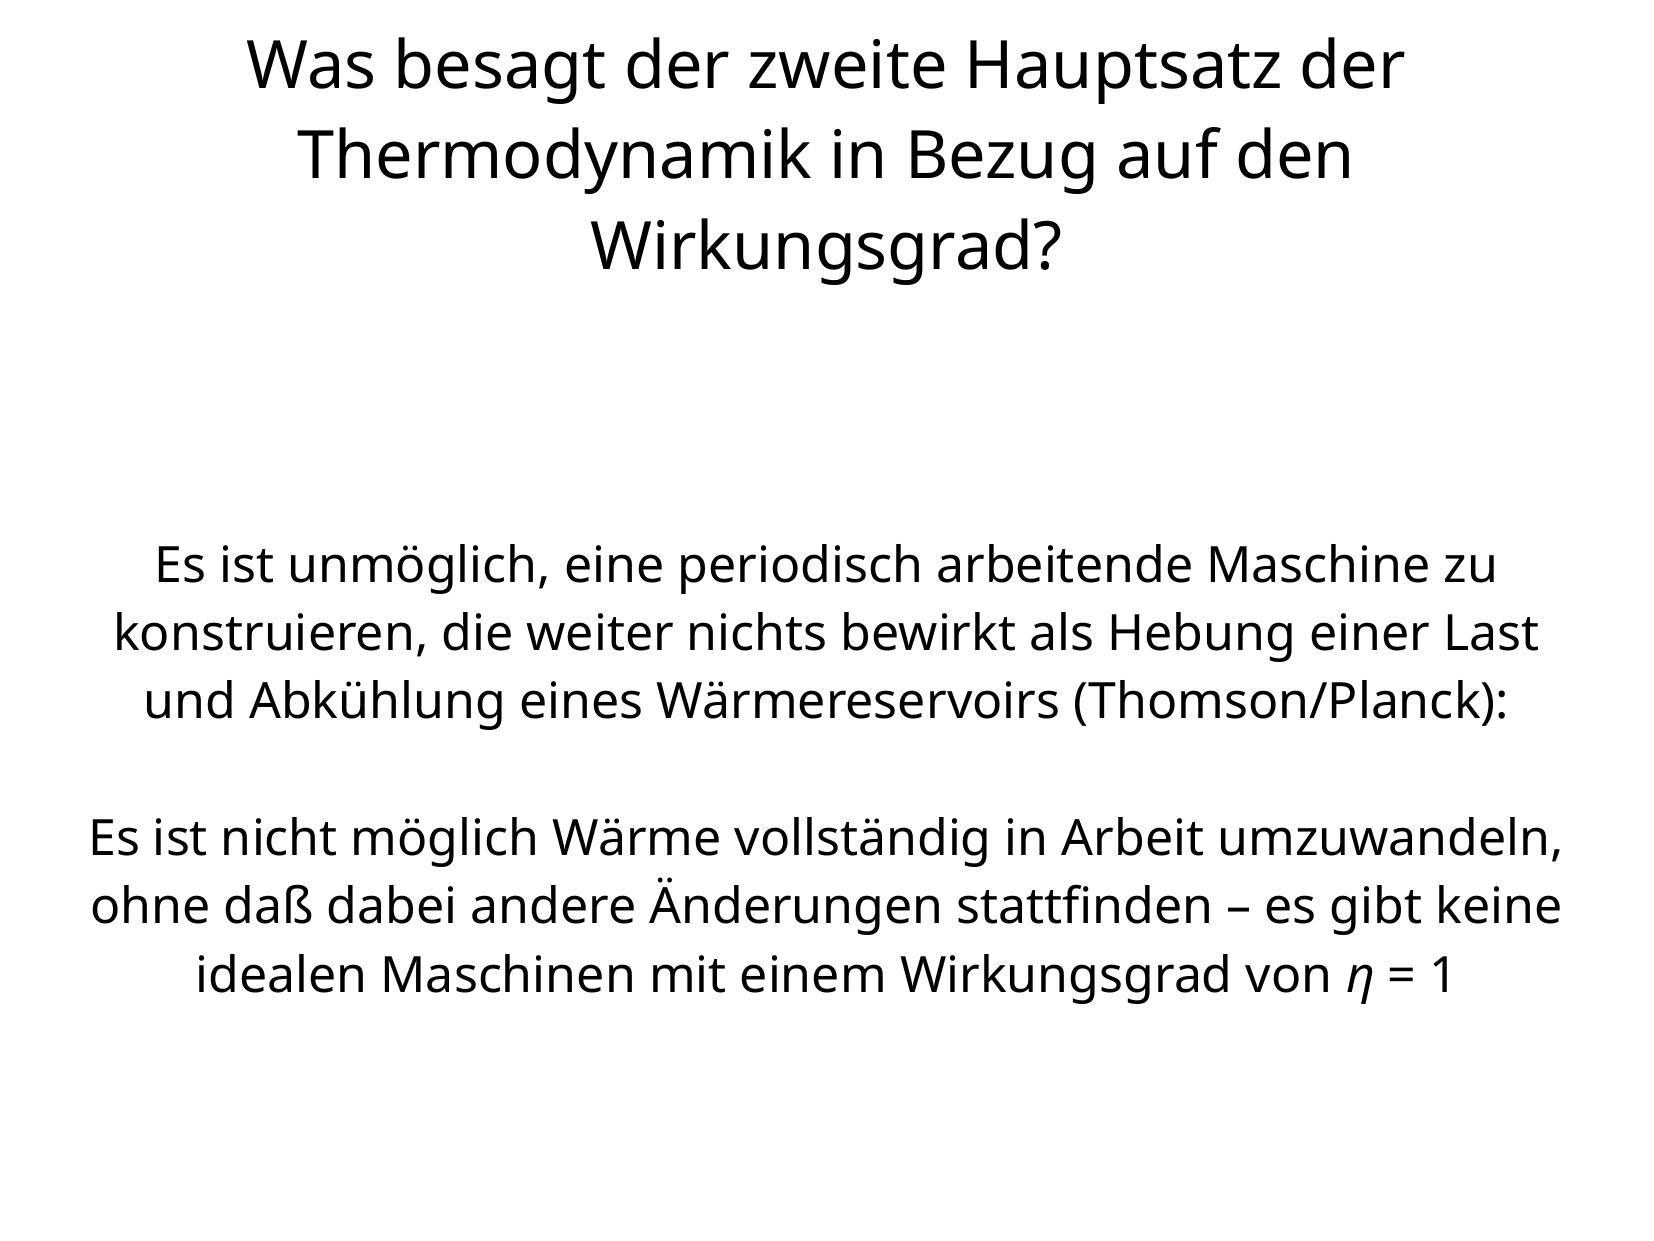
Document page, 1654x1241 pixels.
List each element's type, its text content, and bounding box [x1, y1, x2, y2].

title Was besagt der zweite Hauptsatz der Thermodynamik in Bezug auf den Wirkungsgrad? [82, 49, 1571, 257]
subtitle Es ist unmöglich, eine periodisch arbeitende Maschine zu konstruieren, die weiter nichts bewirkt als Hebung einer Last und Abkühlung eines Wärmereservoirs (Thomson/Planck): Es ist nicht möglich Wärme vollständig in Arbeit umzuwandeln, ohne daß dabei andere Änderungen stattfinden – es gibt keine idealen Maschinen mit einem Wirkungsgrad von η = 1 [82, 408, 1571, 1128]
